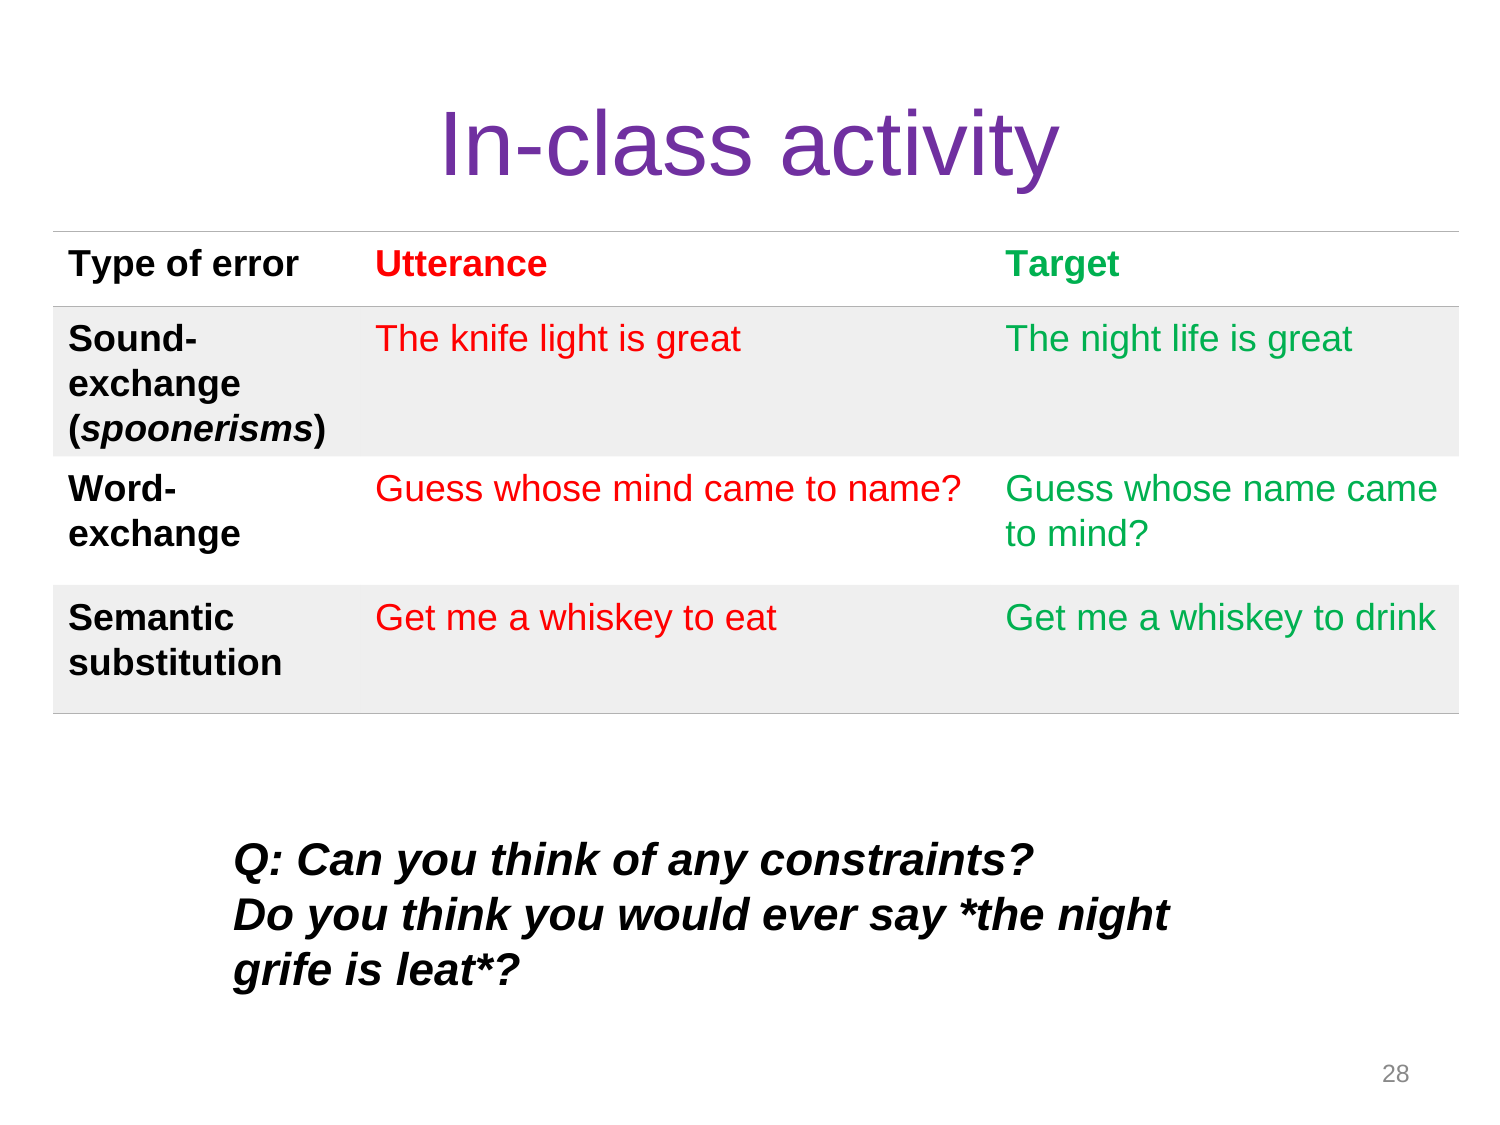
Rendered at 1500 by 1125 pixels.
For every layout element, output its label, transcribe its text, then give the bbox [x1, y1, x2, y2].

text_box <number> [1074, 1042, 1426, 1103]
table_cell Guess whose name came to mind? [990, 456, 1459, 585]
table_header Type of error [53, 232, 360, 306]
table_cell The knife light is great [360, 307, 990, 456]
table_cell The night life is great [990, 307, 1459, 456]
table_cell Get me a whiskey to eat [360, 585, 990, 713]
text_box Q: Can you think of any constraints? Do you think you would ever say *the night grife is leat*? [218, 822, 1247, 1003]
table_header Target [990, 232, 1459, 306]
table_cell Word-exchange [53, 456, 360, 585]
table_cell Sound-exchange (spoonerisms) [53, 307, 360, 456]
table_cell Get me a whiskey to drink [990, 585, 1459, 713]
title In-class activity [75, 45, 1426, 231]
table_cell Guess whose mind came to name? [360, 456, 990, 585]
table_cell Semantic substitution [53, 585, 360, 713]
table_header Utterance [360, 232, 990, 306]
